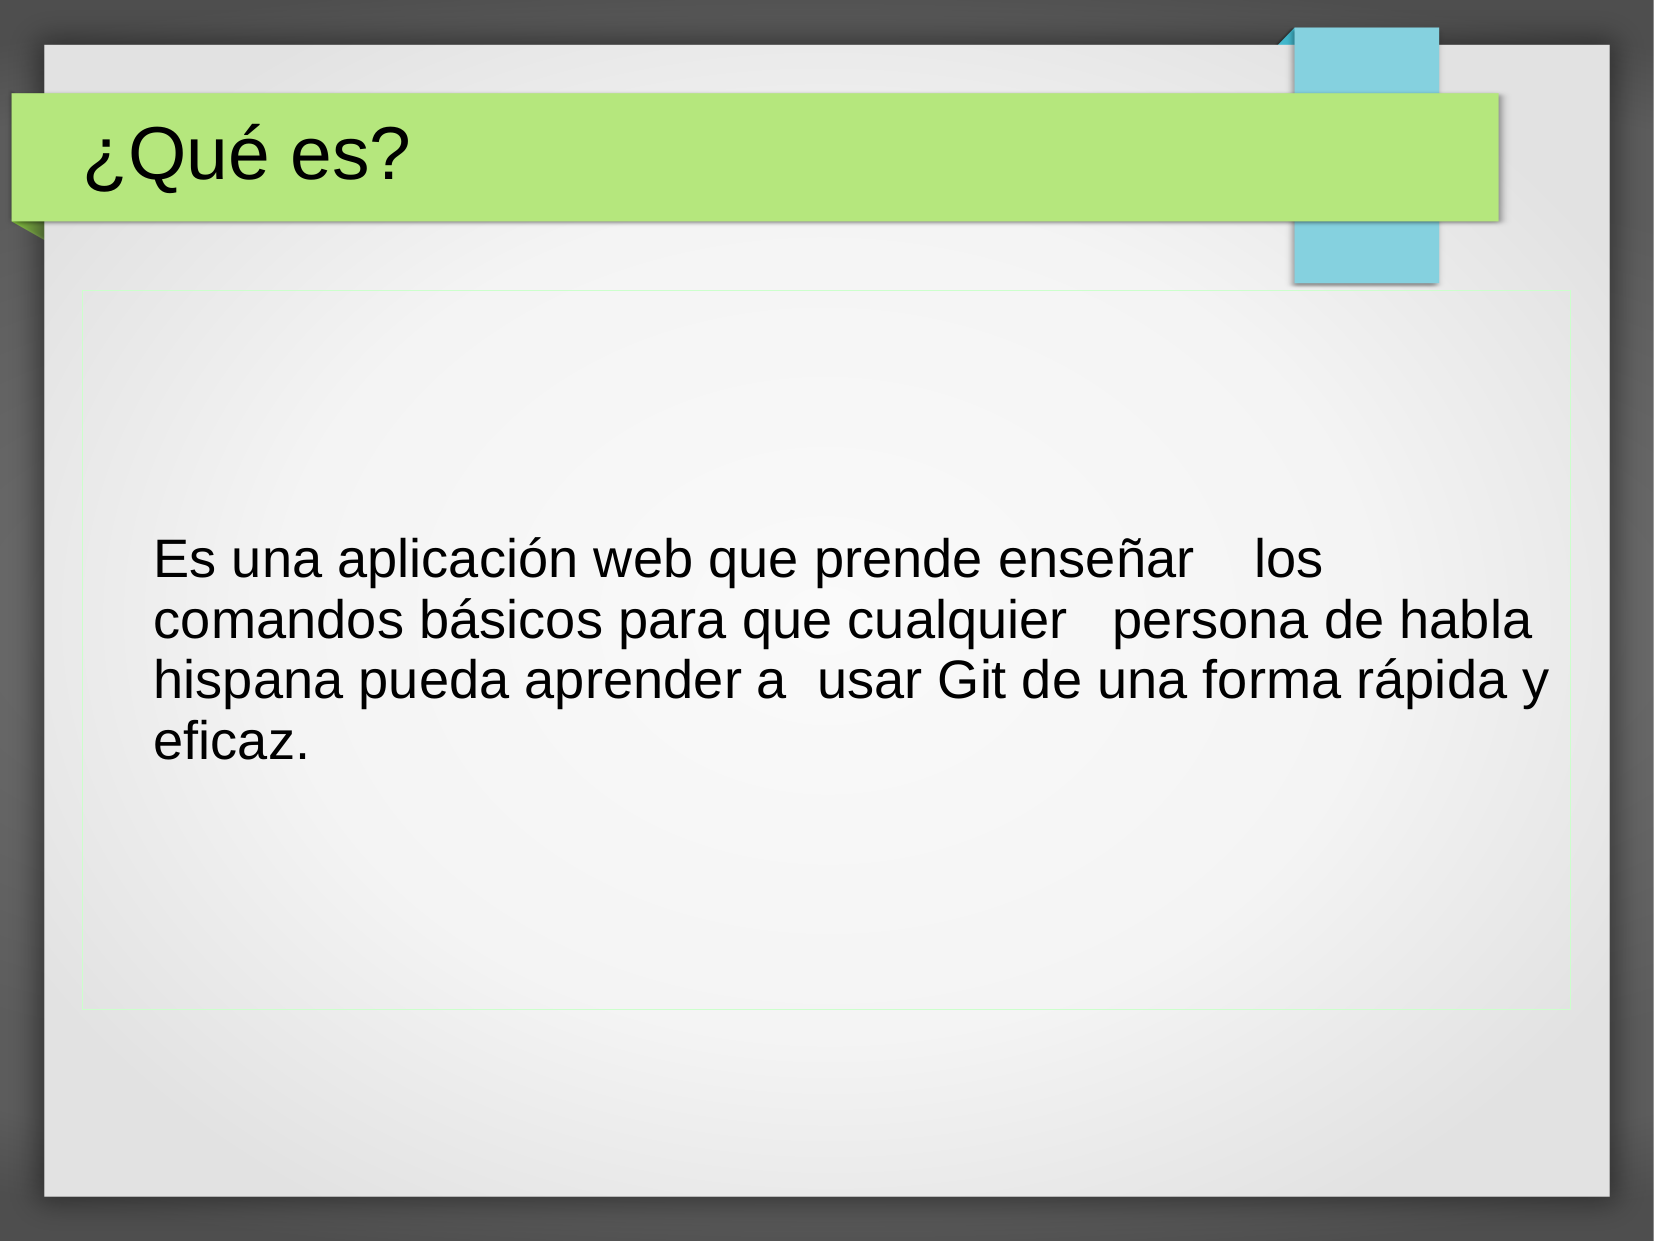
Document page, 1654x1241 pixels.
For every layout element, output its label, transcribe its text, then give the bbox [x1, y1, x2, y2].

picture [0, 0, 1654, 1241]
title ¿Qué es? [82, 94, 1264, 213]
list Es una aplicación web que prende enseñar los comandos básicos para que cualquier persona de habla hispana pueda aprender a usar Git de una forma rápida y eficaz. [82, 290, 1571, 1010]
